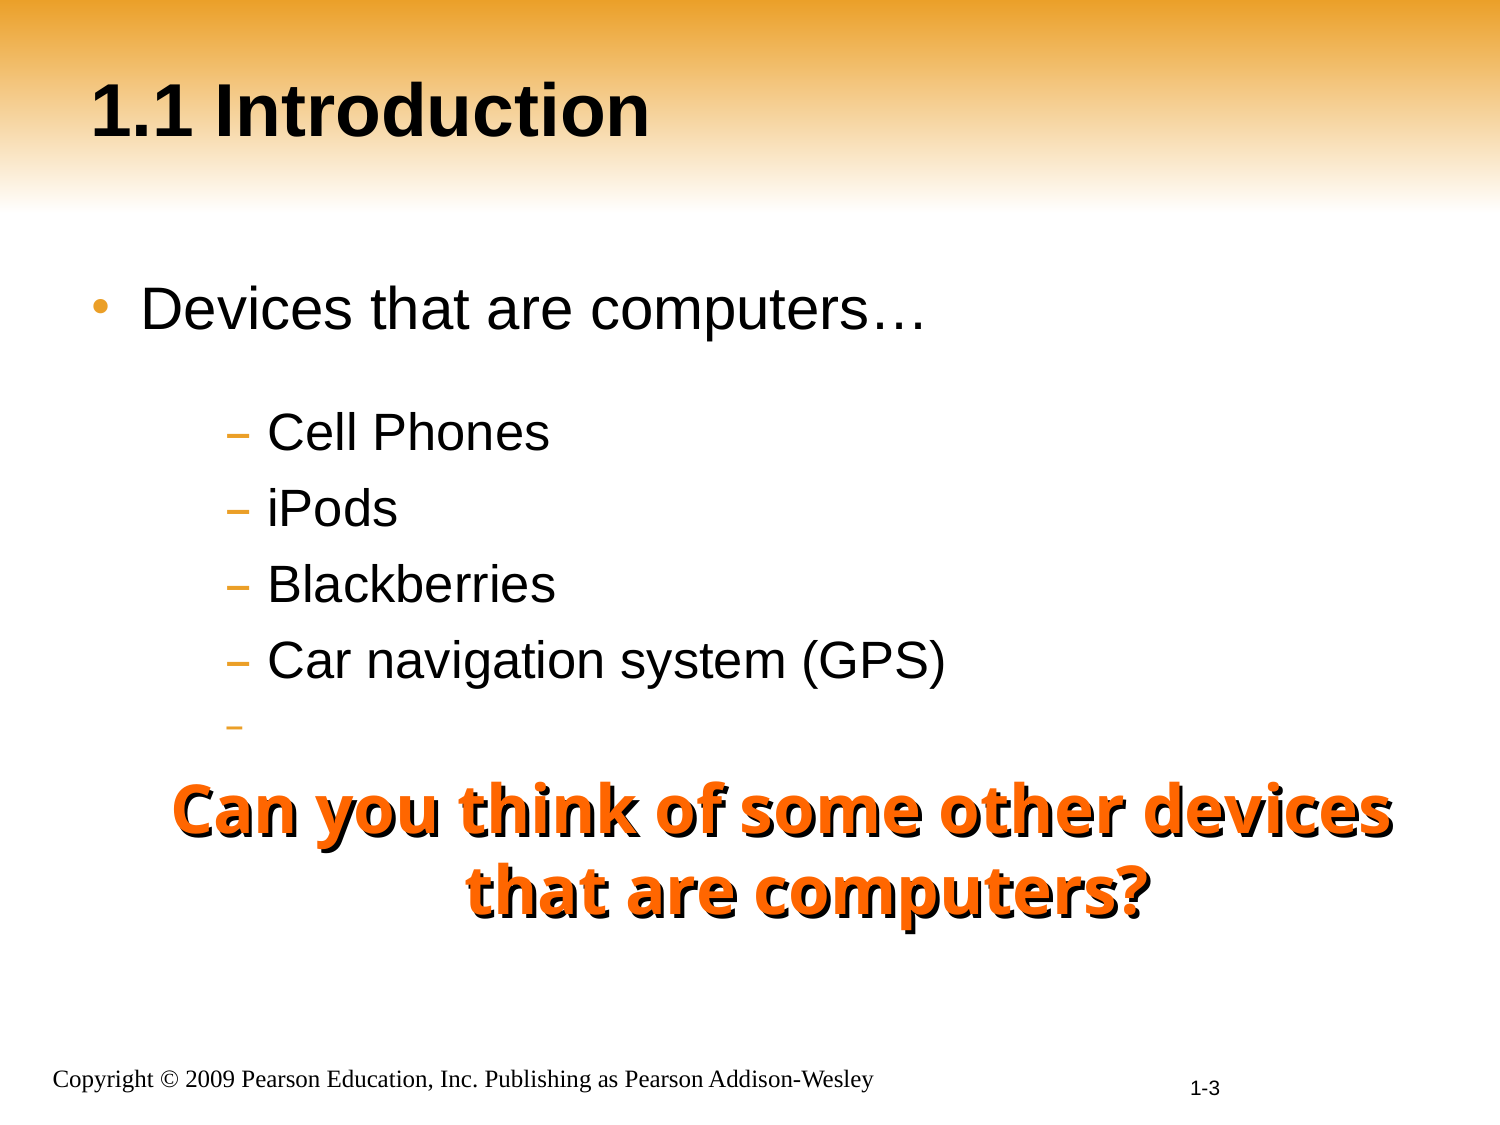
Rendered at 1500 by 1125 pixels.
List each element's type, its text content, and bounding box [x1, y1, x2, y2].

text_box 1- [1175, 1049, 1488, 1125]
title 1.1 Introduction [75, 12, 1438, 201]
list Devices that are computers… Cell Phones iPods Blackberries Car navigation system (GPS) Can you think of some other devices that are computers? [75, 262, 1438, 938]
